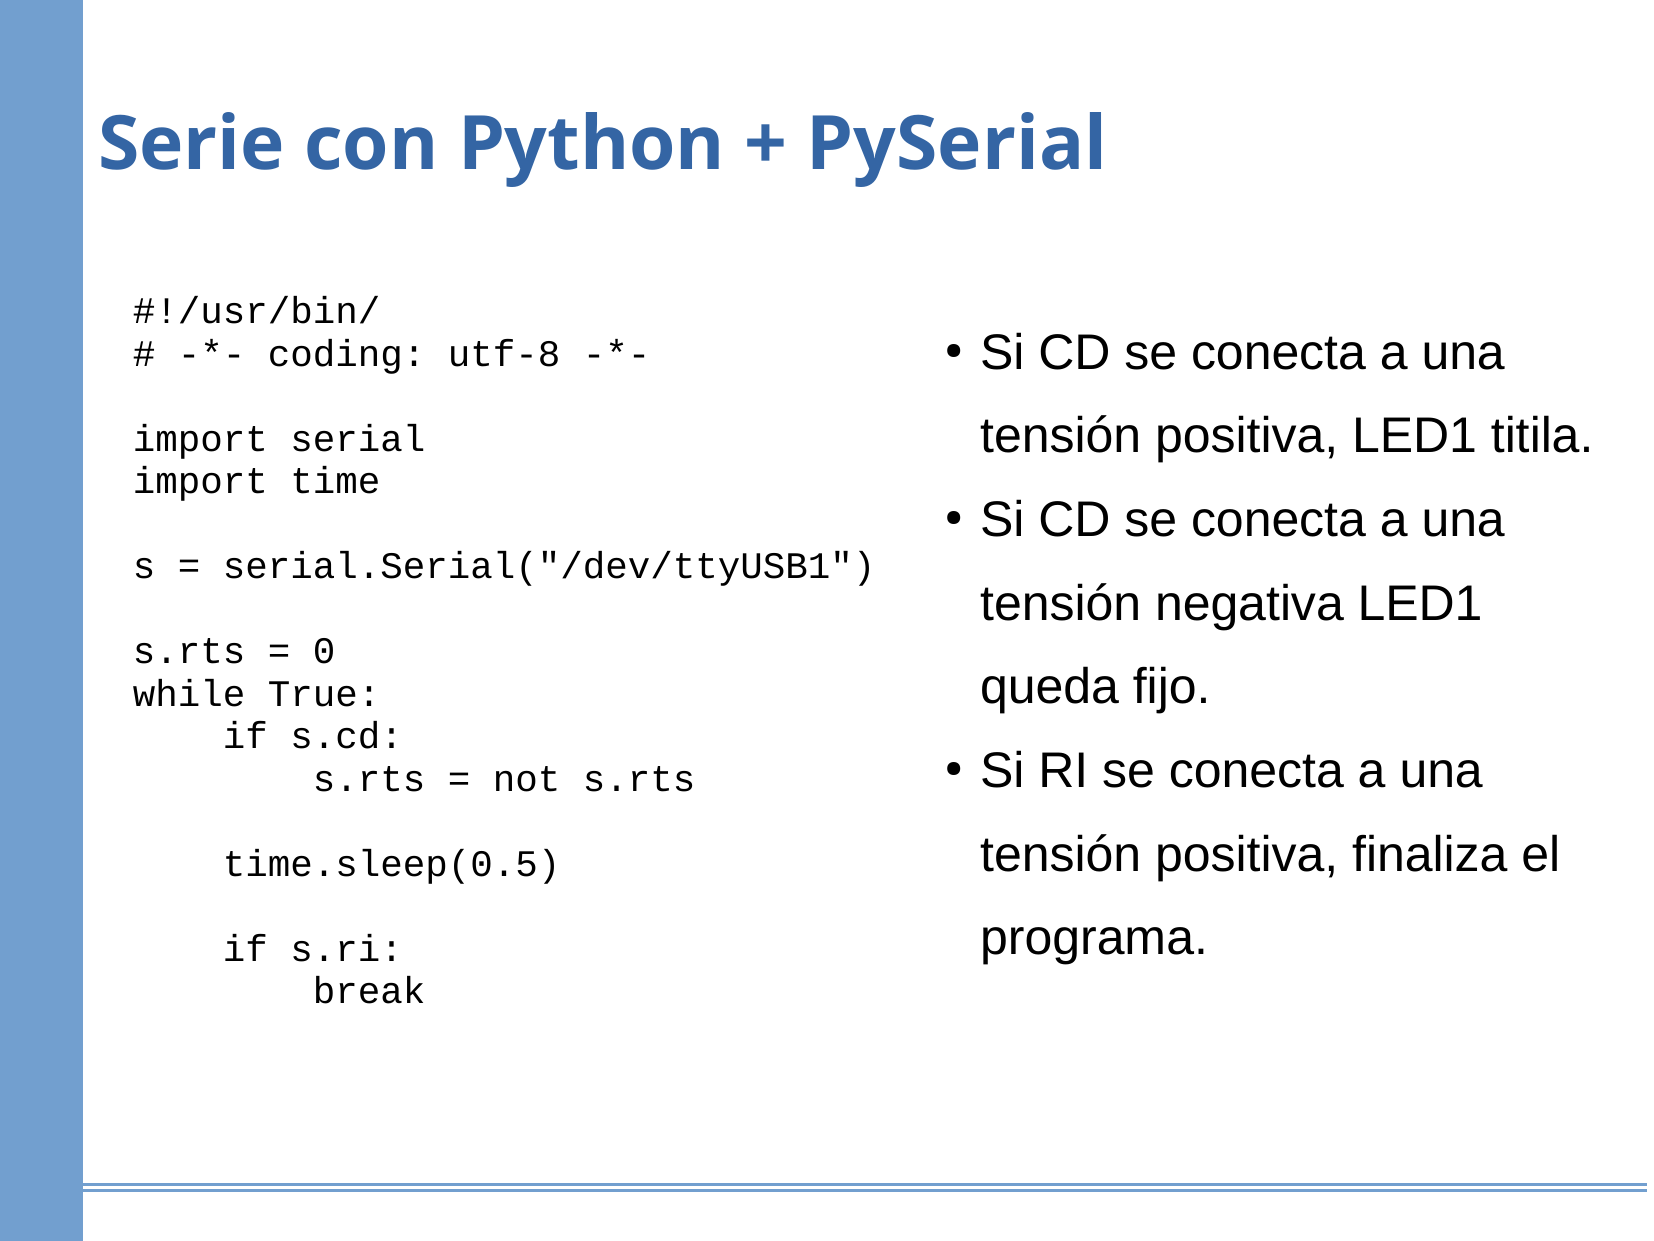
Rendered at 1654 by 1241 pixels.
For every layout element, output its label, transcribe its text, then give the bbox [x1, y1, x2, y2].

text_box Serie con Python + PySerial [83, 30, 1641, 134]
text_box #!/usr/bin/ # -*- coding: utf-8 -*- import serial import time s = serial.Serial("/dev/ttyUSB1") s.rts = 0 while True: if s.cd: s.rts = not s.rts time.sleep(0.5) if s.ri: break [118, 285, 931, 1027]
text_box Si CD se conecta a una tensión positiva, LED1 titila. Si CD se conecta a una tensión negativa LED1 queda fijo. Si RI se conecta a una tensión positiva, finaliza el programa. [930, 288, 1636, 951]
